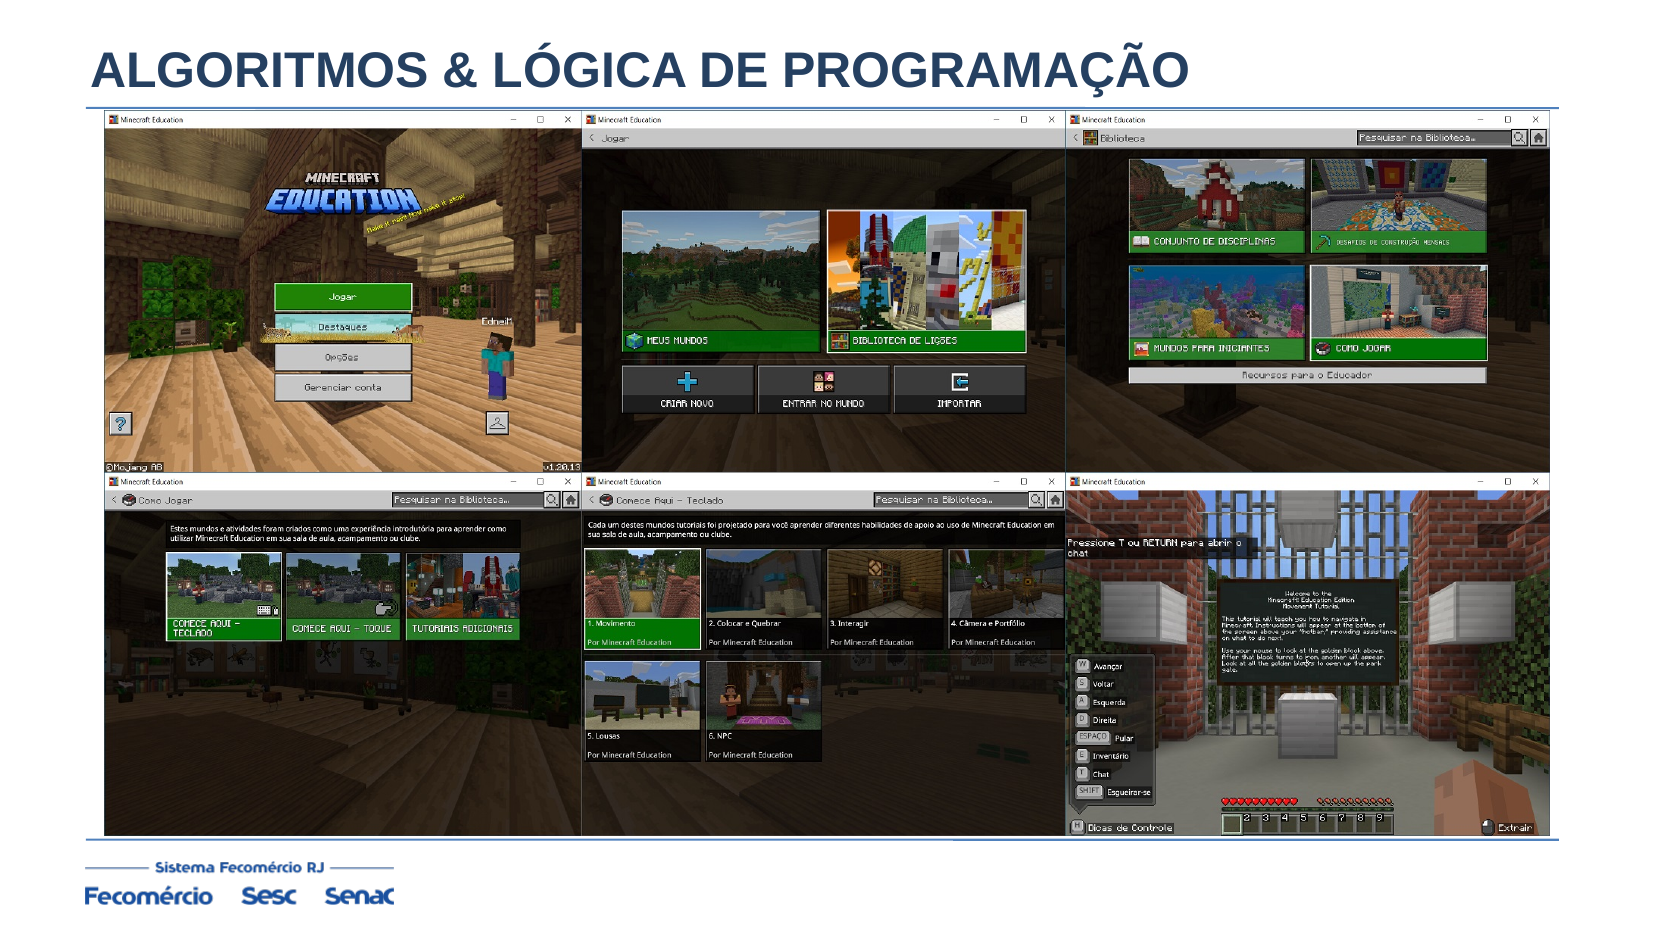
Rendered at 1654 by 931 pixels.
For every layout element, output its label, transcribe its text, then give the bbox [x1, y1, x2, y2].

picture [104, 110, 1550, 836]
text_box ALGORITMOS & LÓGICA DE PROGRAMAÇÃO [90, 32, 1564, 104]
picture [62, 845, 416, 921]
